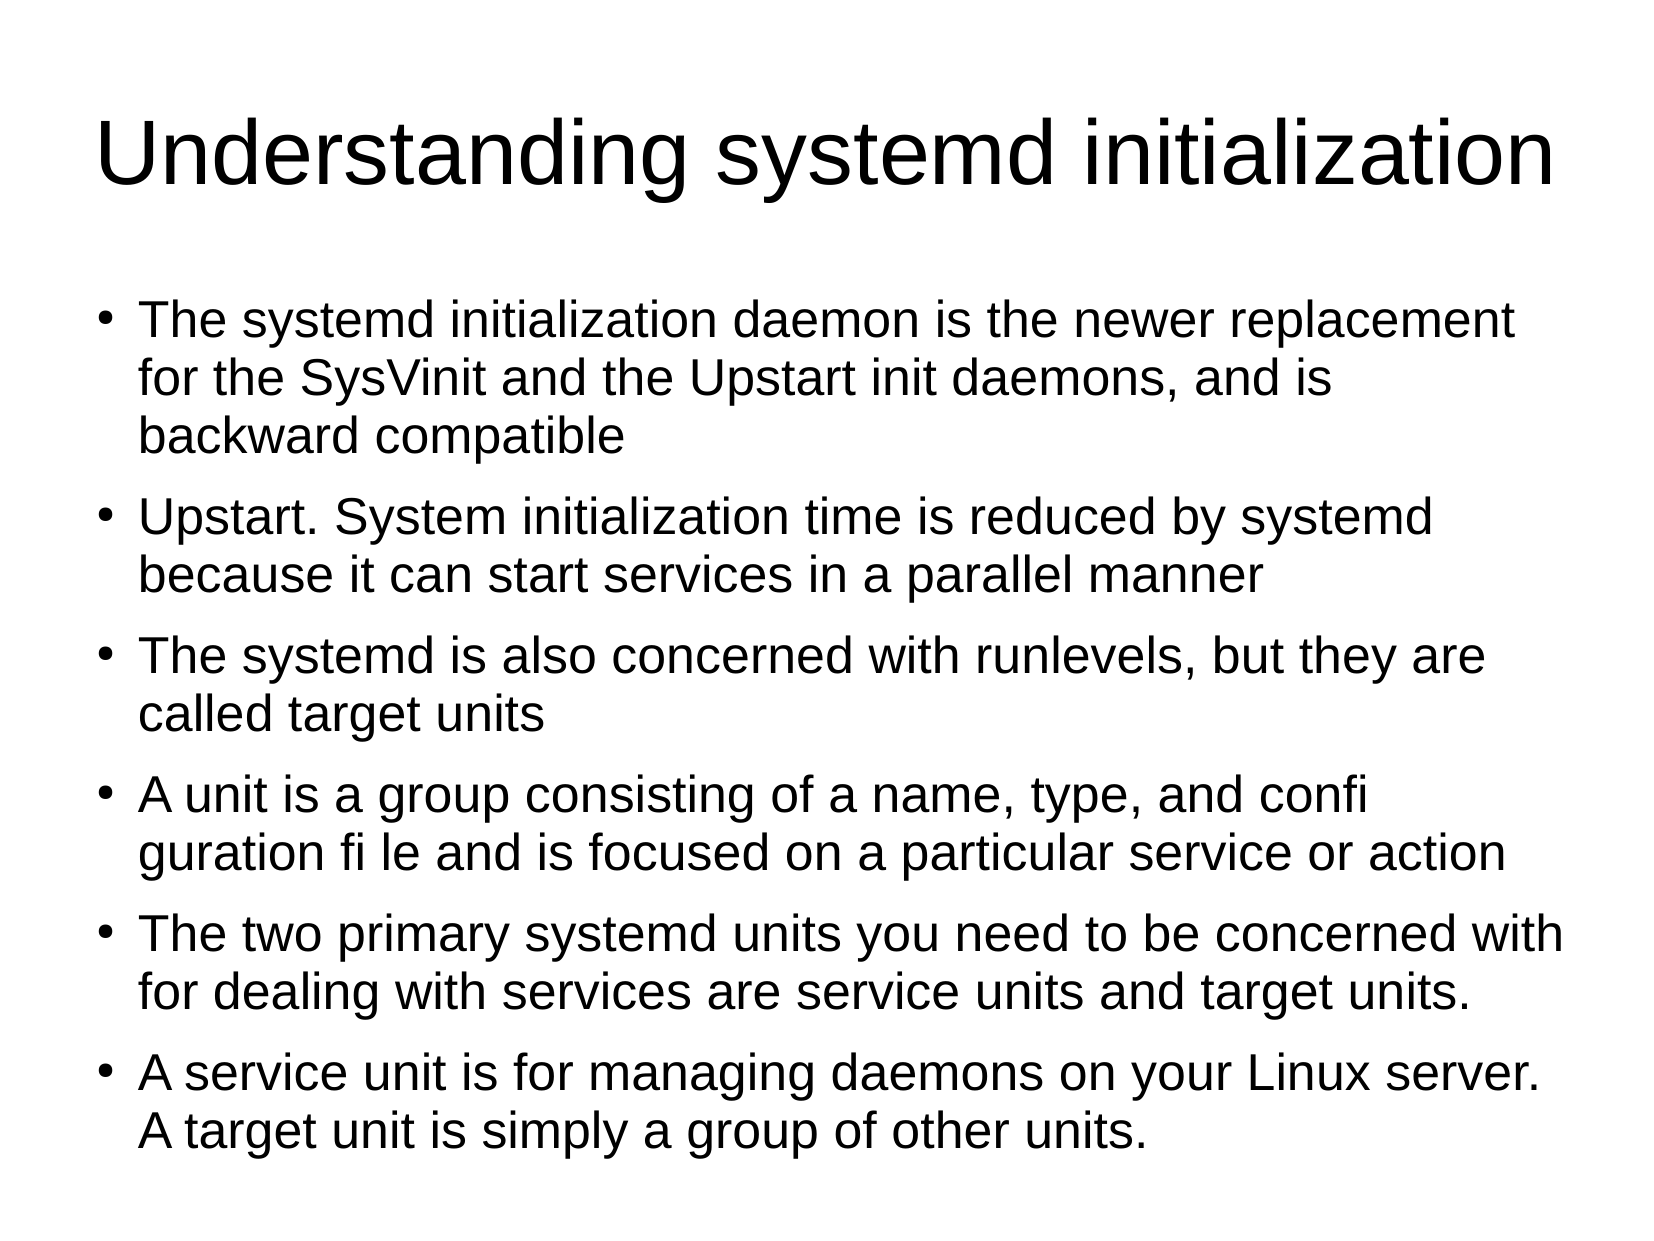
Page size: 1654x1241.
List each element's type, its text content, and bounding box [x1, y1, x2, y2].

list The systemd initialization daemon is the newer replacement for the SysVinit and the Upstart init daemons, and is backward compatible Upstart. System initialization time is reduced by systemd because it can start services in a parallel manner The systemd is also concerned with runlevels, but they are called target units A unit is a group consisting of a name, type, and confi guration fi le and is focused on a particular service or action The two primary systemd units you need to be concerned with for dealing with services are service units and target units. A service unit is for managing daemons on your Linux server. A target unit is simply a group of other units. [82, 290, 1571, 1217]
title Understanding systemd initialization [82, 49, 1571, 257]
